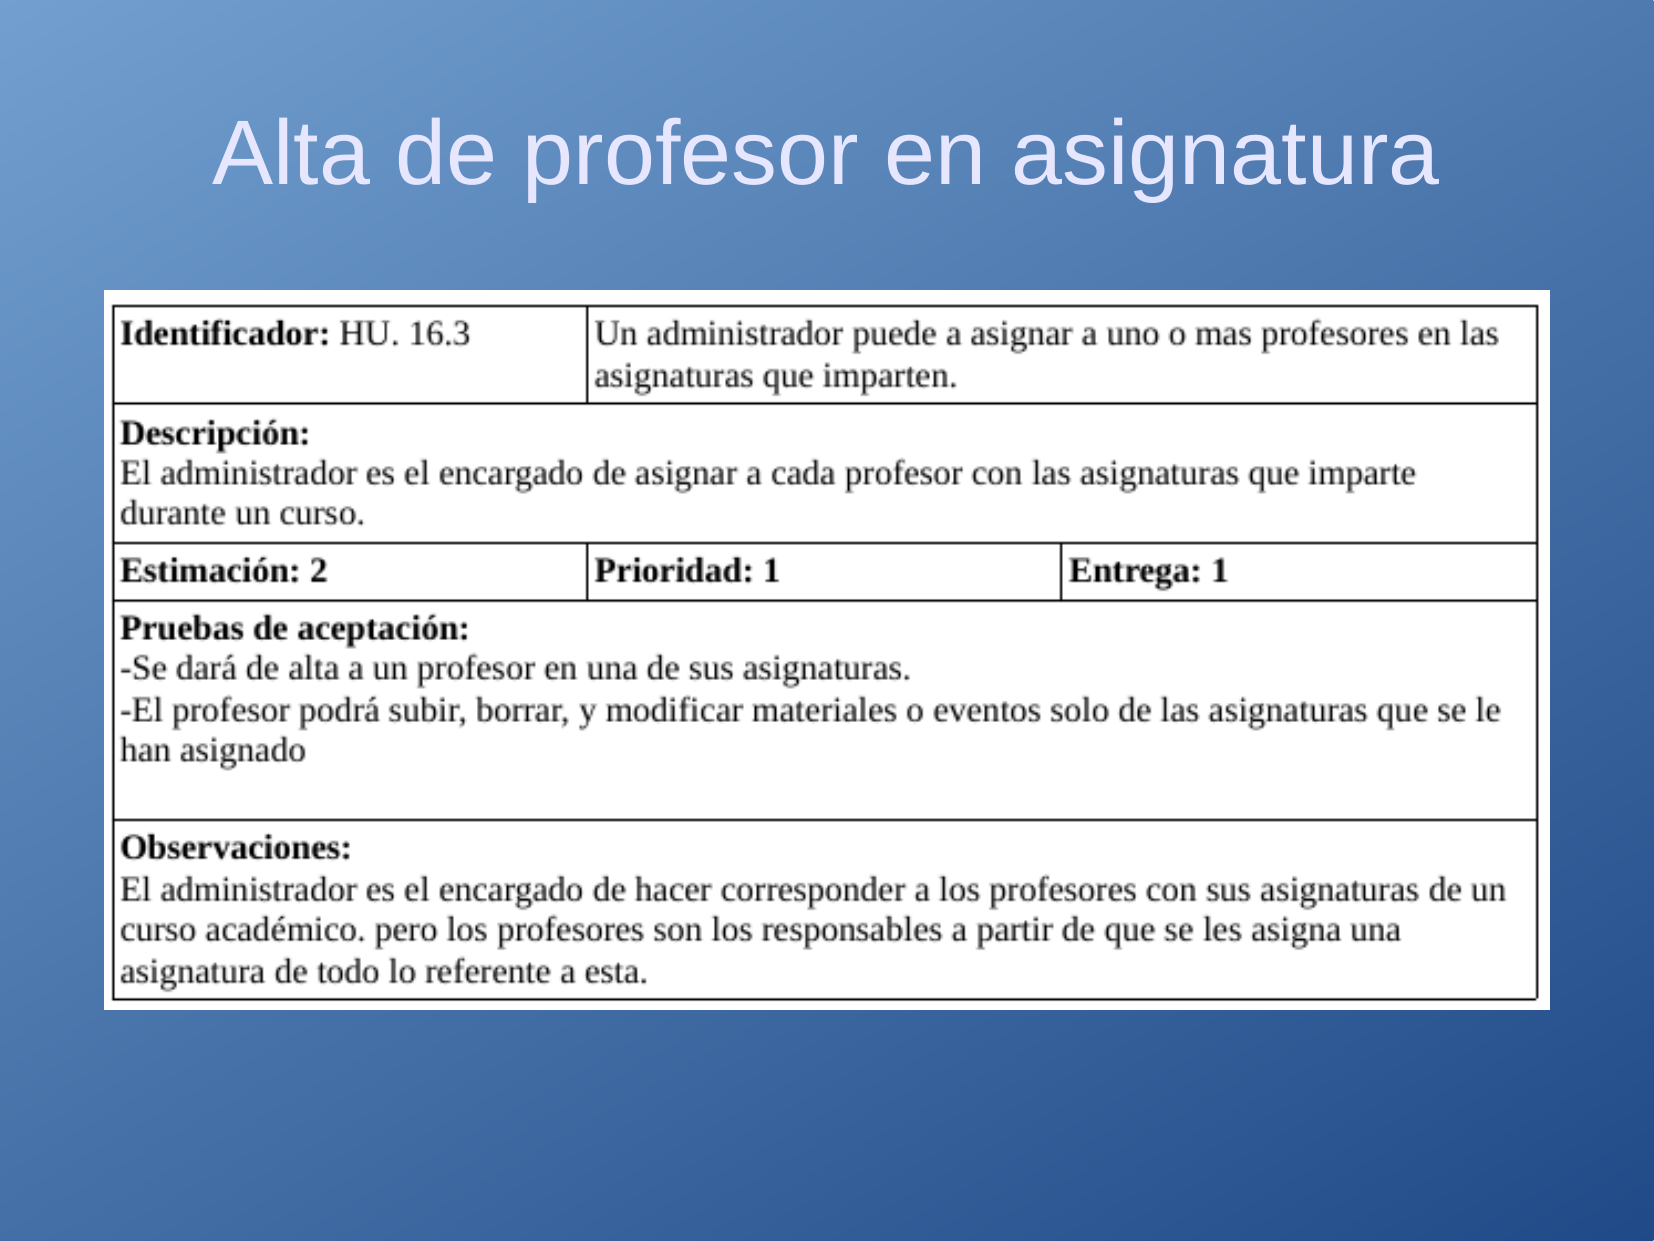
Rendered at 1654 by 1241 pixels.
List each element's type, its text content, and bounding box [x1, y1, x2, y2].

title Alta de profesor en asignatura [82, 49, 1571, 257]
picture [104, 290, 1550, 1010]
